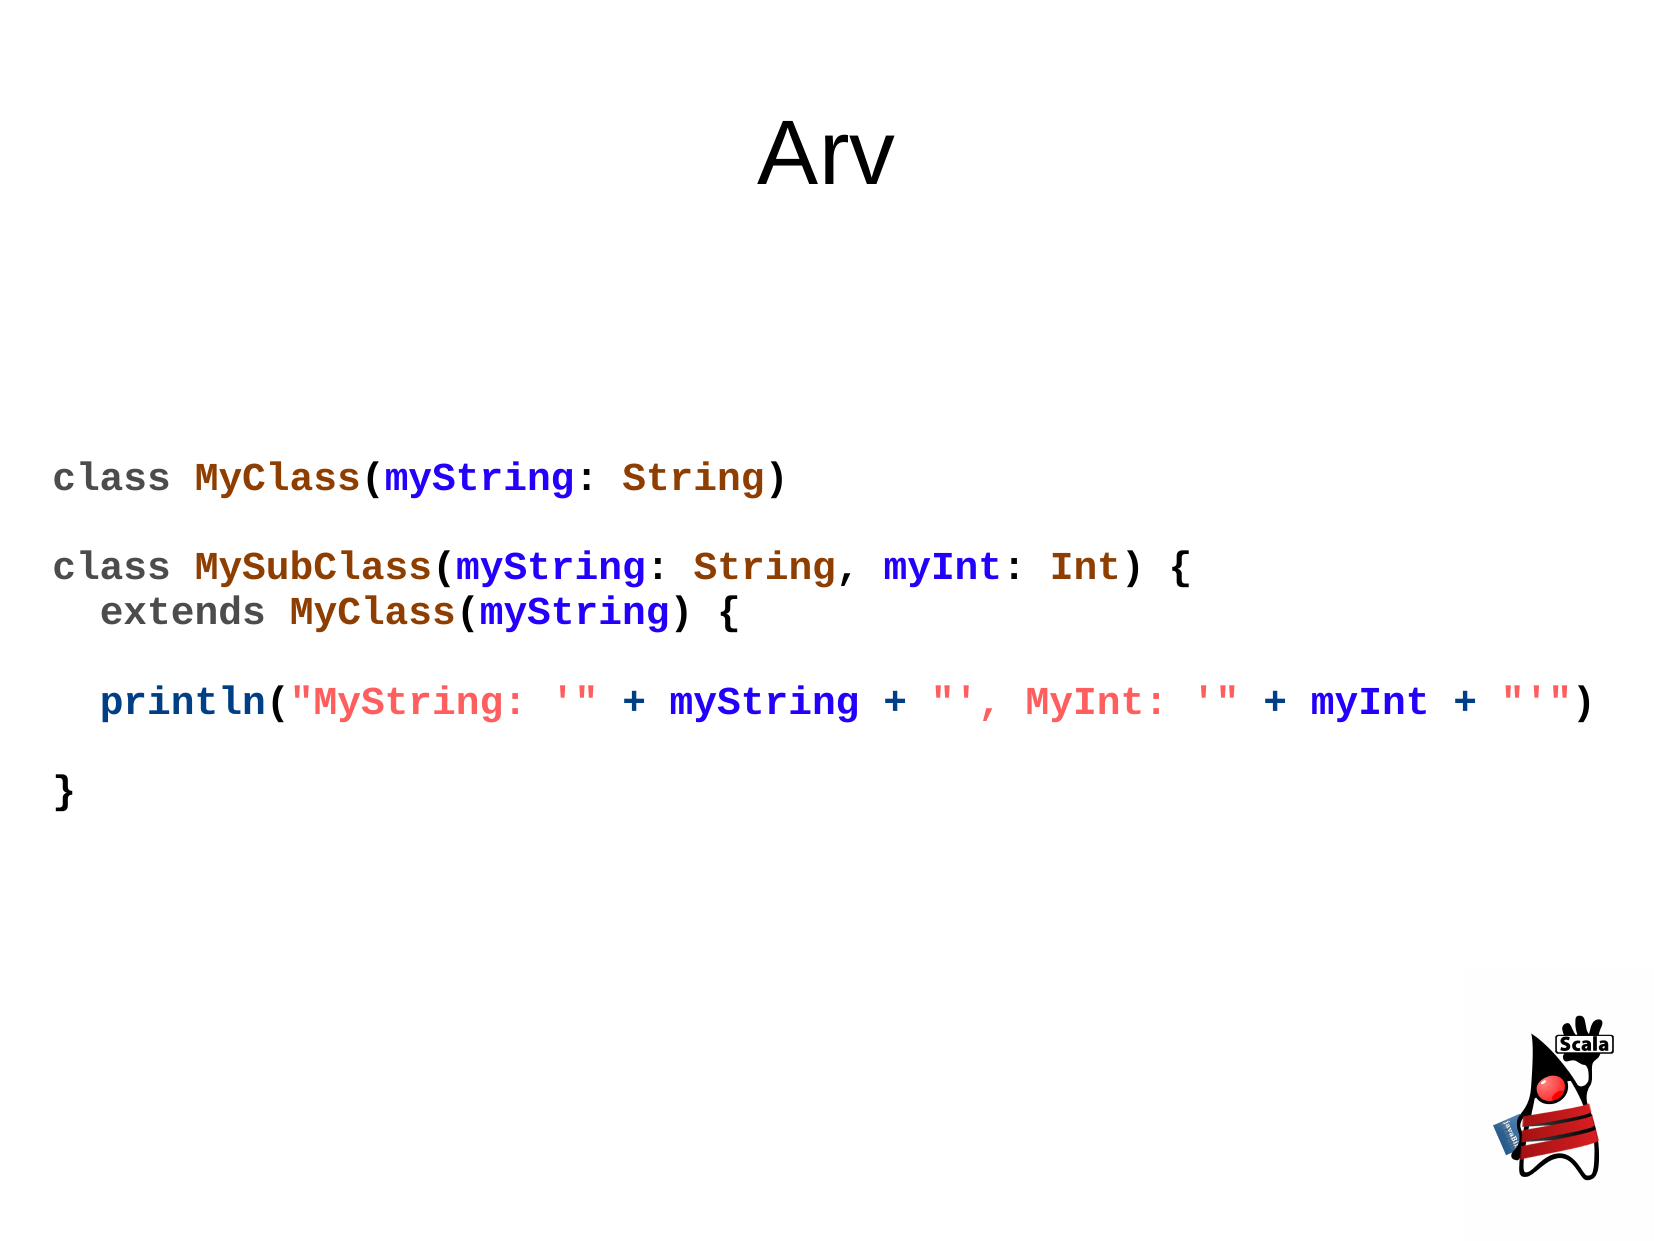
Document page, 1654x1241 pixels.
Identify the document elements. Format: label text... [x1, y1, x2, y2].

picture [1462, 969, 1654, 1241]
title Arv [82, 56, 1571, 250]
text_box class MyClass(myString: String) class MySubClass(myString: String, myInt: Int) { extends MyClass(myString) { println("MyString: '" + myString + "', MyInt: '" + myInt + "'") } [37, 450, 1654, 825]
